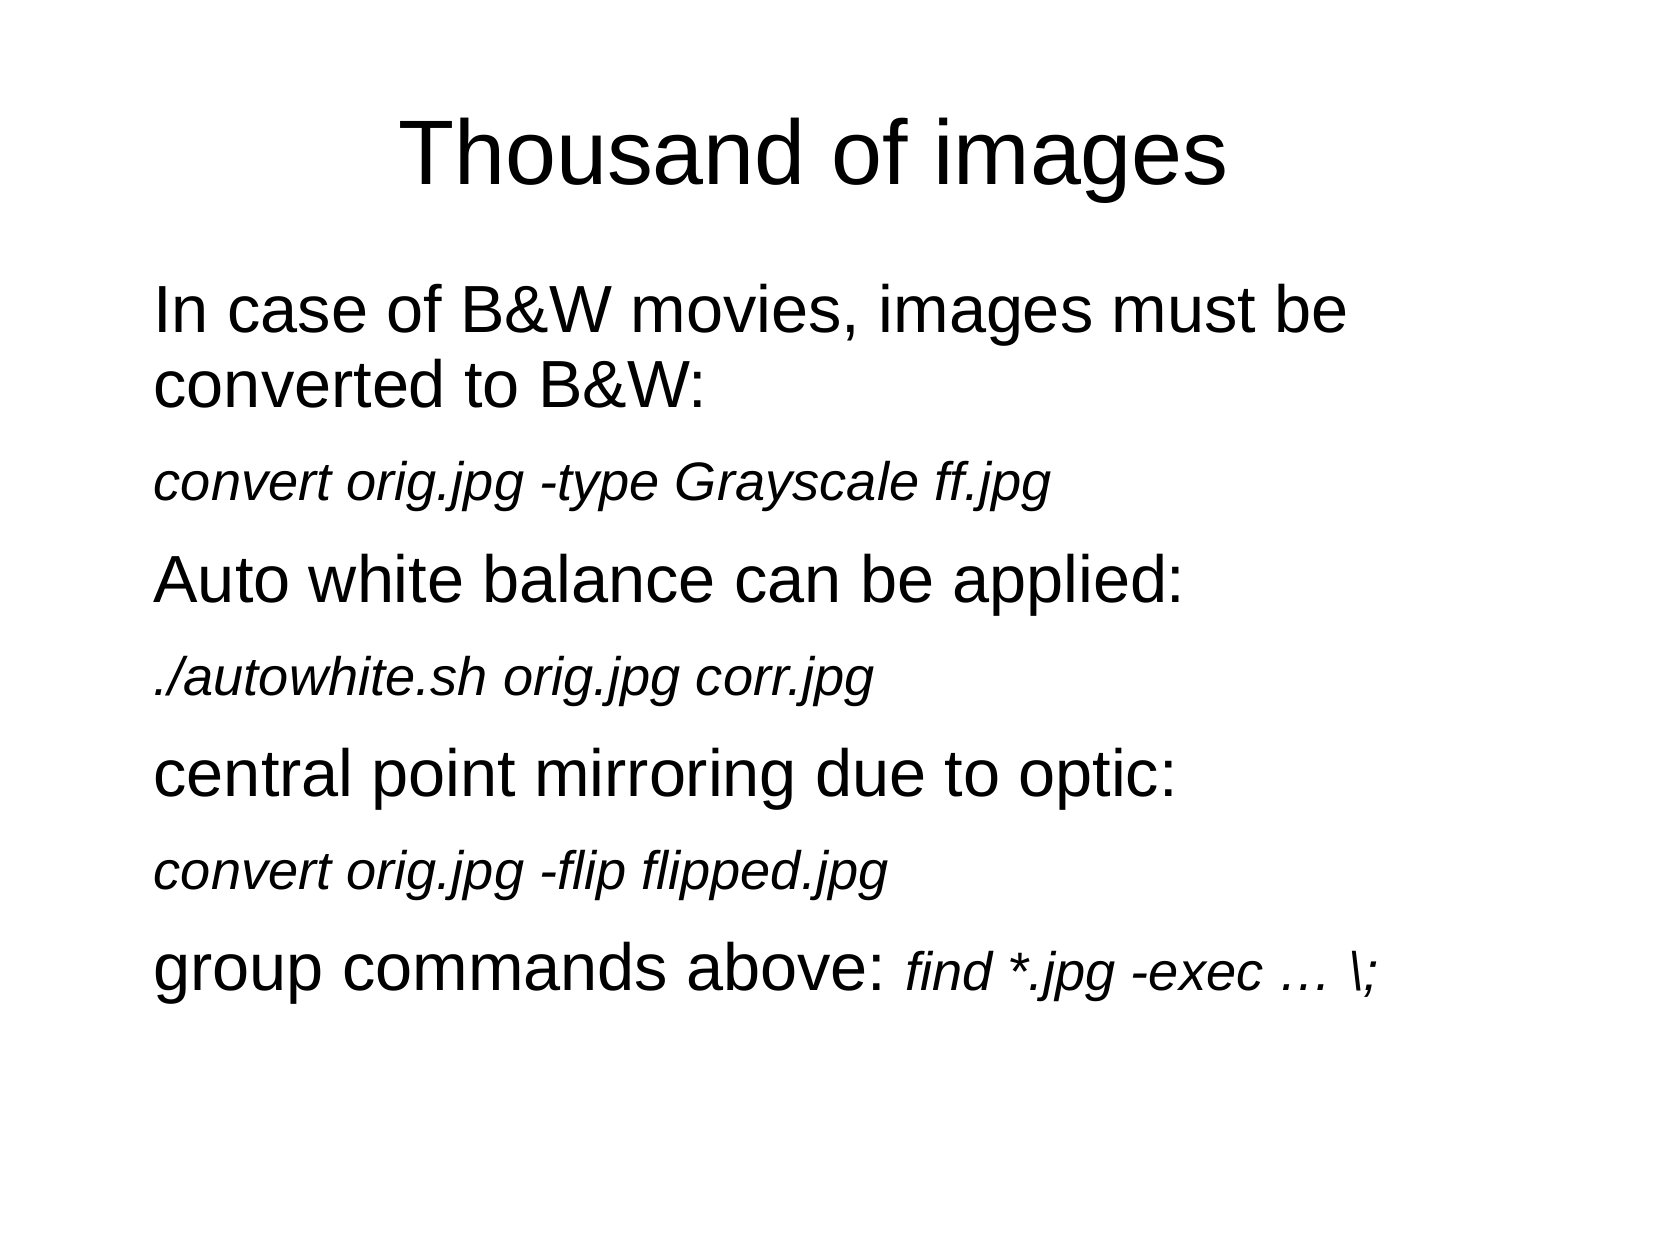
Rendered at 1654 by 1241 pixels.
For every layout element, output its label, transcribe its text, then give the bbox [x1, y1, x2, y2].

list In case of B&W movies, images must be converted to B&W: convert orig.jpg -type Grayscale ff.jpg Auto white balance can be applied: ./autowhite.sh orig.jpg corr.jpg central point mirroring due to optic: convert orig.jpg -flip flipped.jpg group commands above: find *.jpg -exec … \; [82, 272, 1538, 1164]
title Thousand of images [82, 49, 1571, 257]
